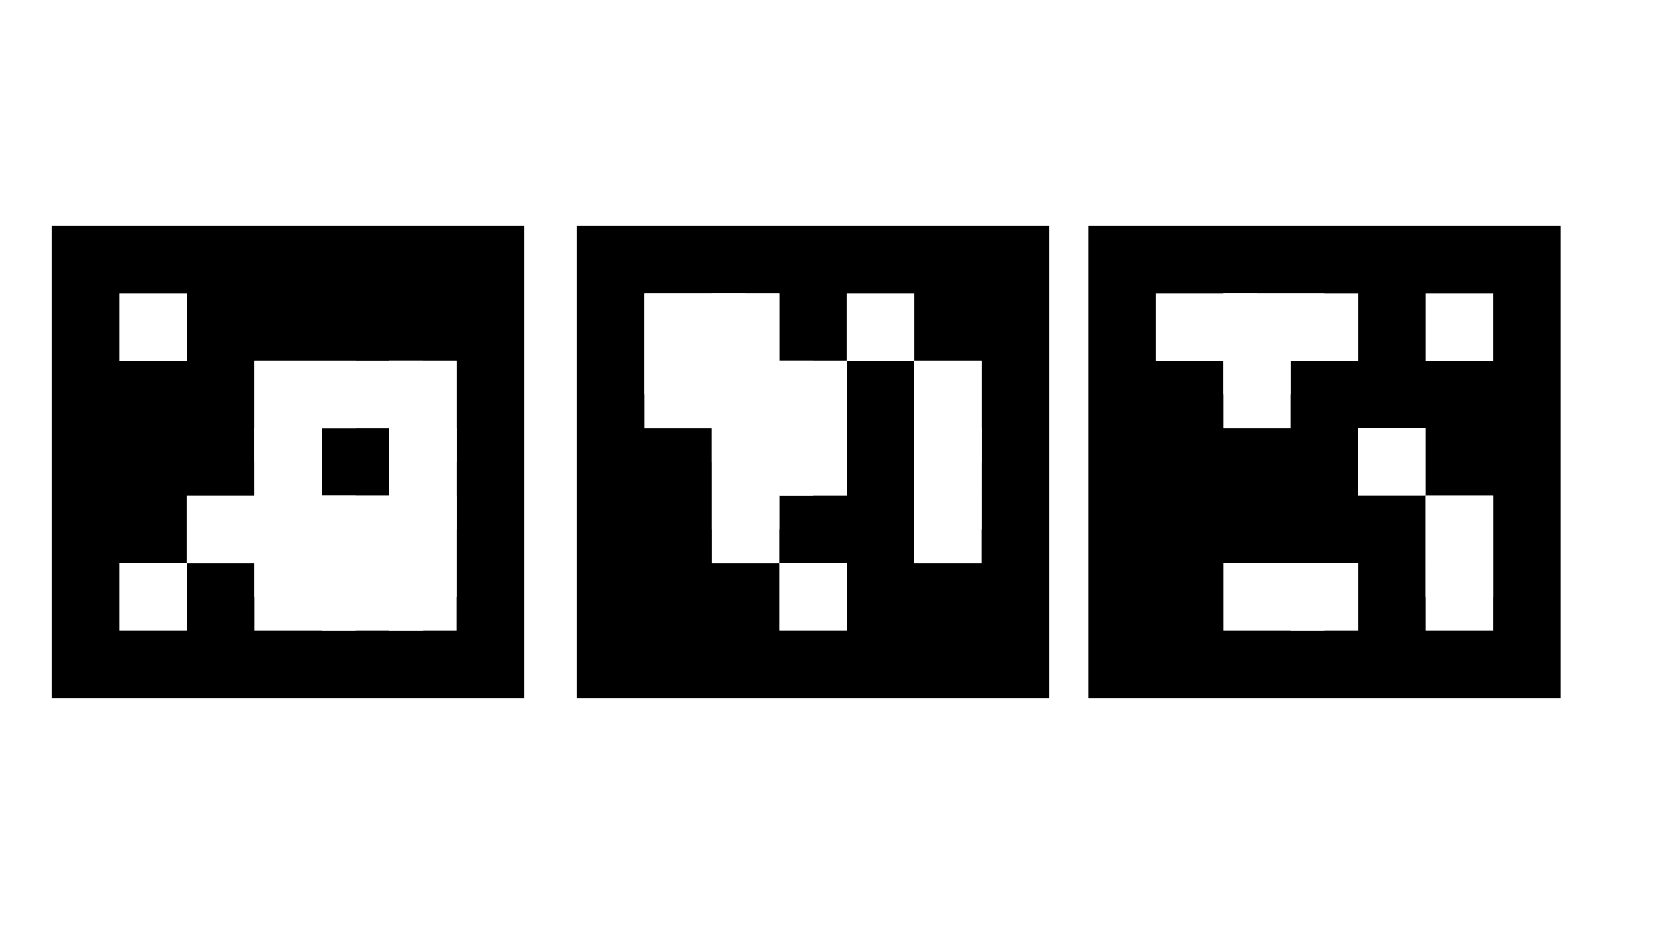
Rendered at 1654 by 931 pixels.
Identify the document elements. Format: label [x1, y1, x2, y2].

picture [1087, 225, 1562, 699]
picture [51, 225, 526, 699]
picture [576, 225, 1051, 699]
